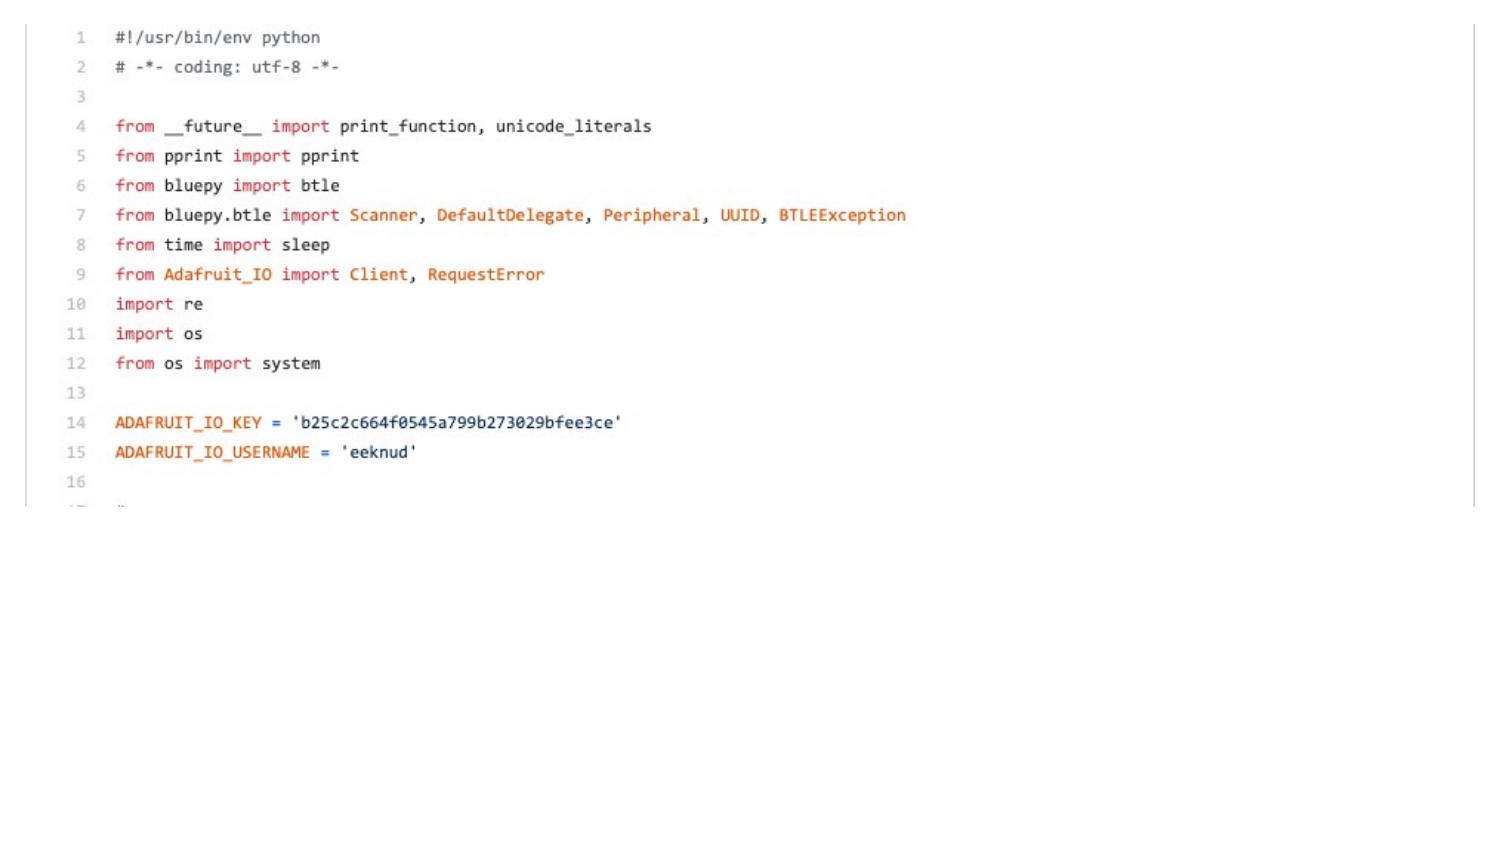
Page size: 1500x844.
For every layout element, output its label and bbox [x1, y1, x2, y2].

picture [24, 24, 1475, 507]
